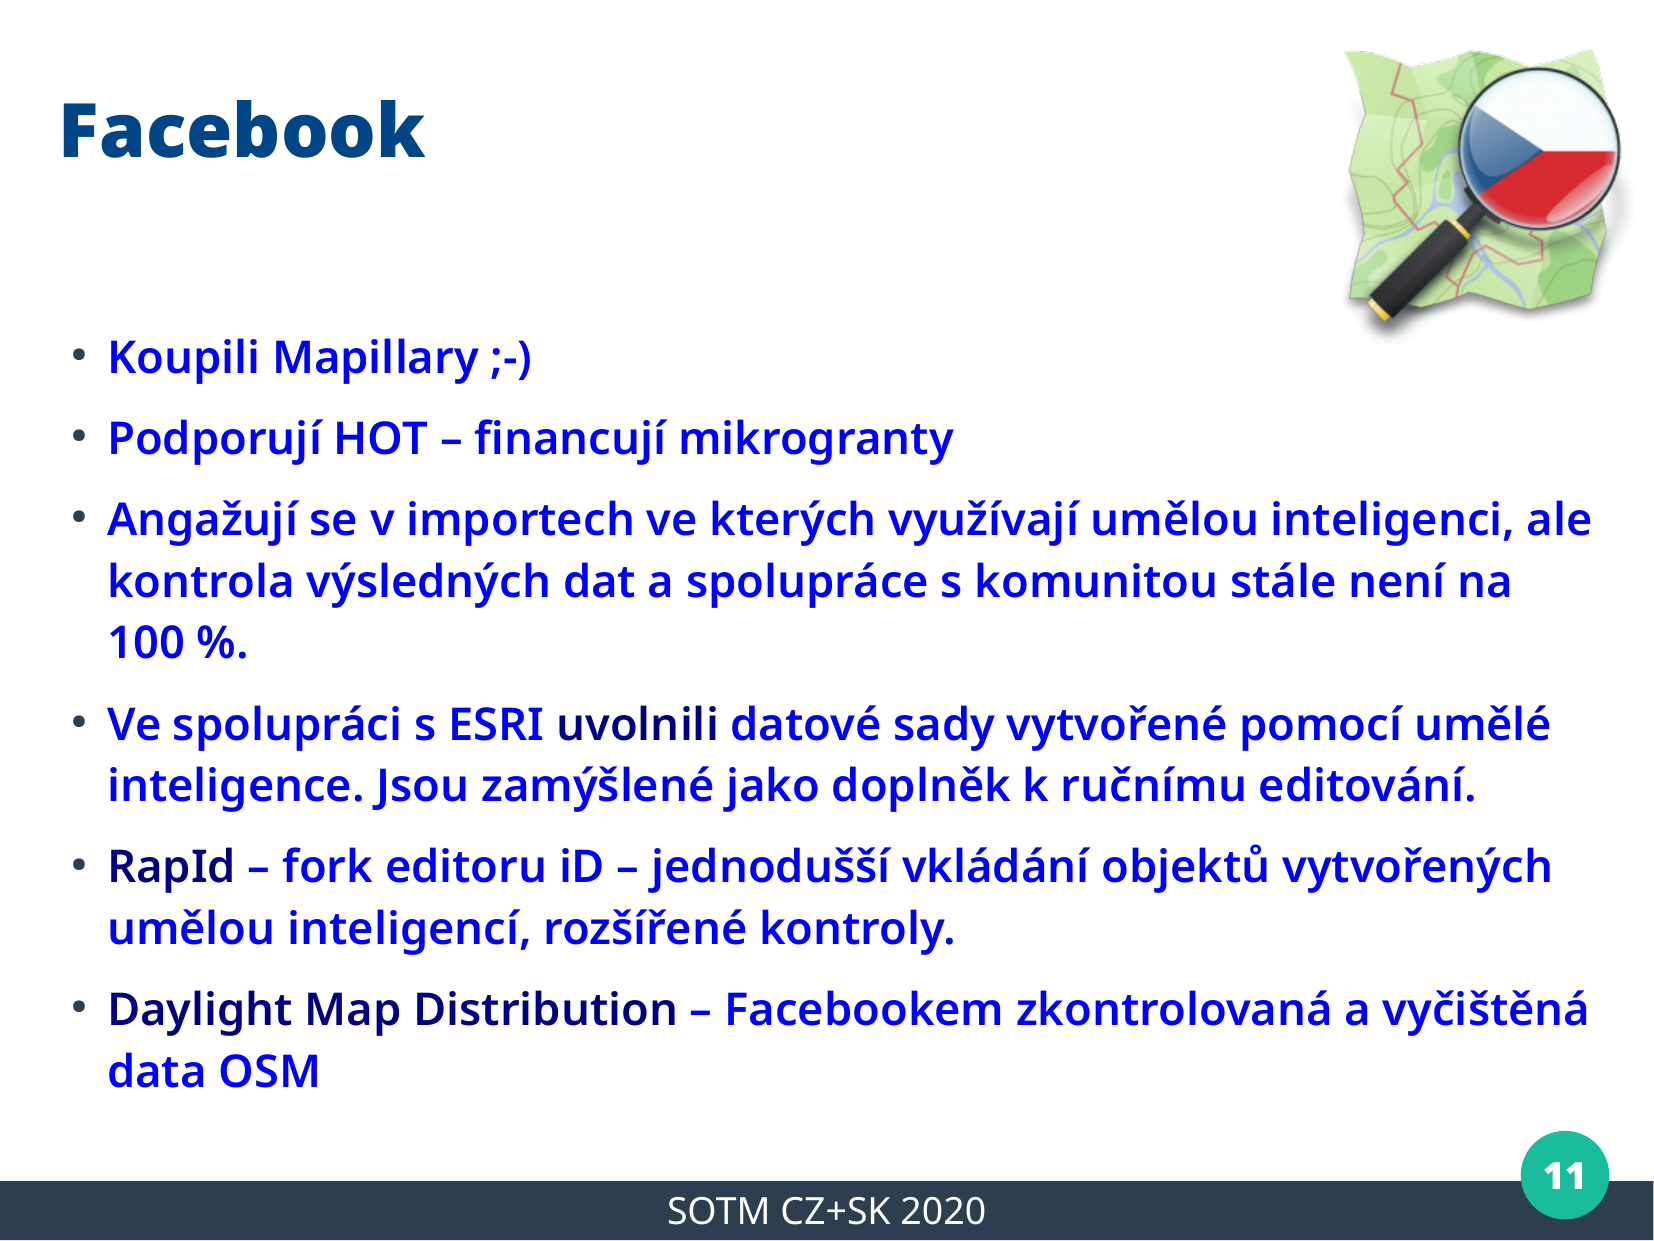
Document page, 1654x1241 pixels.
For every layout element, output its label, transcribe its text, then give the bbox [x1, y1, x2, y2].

picture [1334, 49, 1635, 350]
list Koupili Mapillary ;-) Podporují HOT – financují mikrogranty Angažují se v importech ve kterých využívají umělou inteligenci, ale kontrola výsledných dat a spolupráce s komunitou stále není na 100 %. Ve spolupráci s ESRI uvolnili datové sady vytvořené pomocí umělé inteligence. Jsou zamýšlené jako doplněk k ručnímu editování. RapId – fork editoru iD – jednodušší vkládání objektů vytvořených umělou inteligencí, rozšířené kontroly. Daylight Map Distribution – Facebookem zkontrolovaná a vyčištěná data OSM [59, 324, 1595, 1152]
title Facebook [59, 49, 1347, 207]
